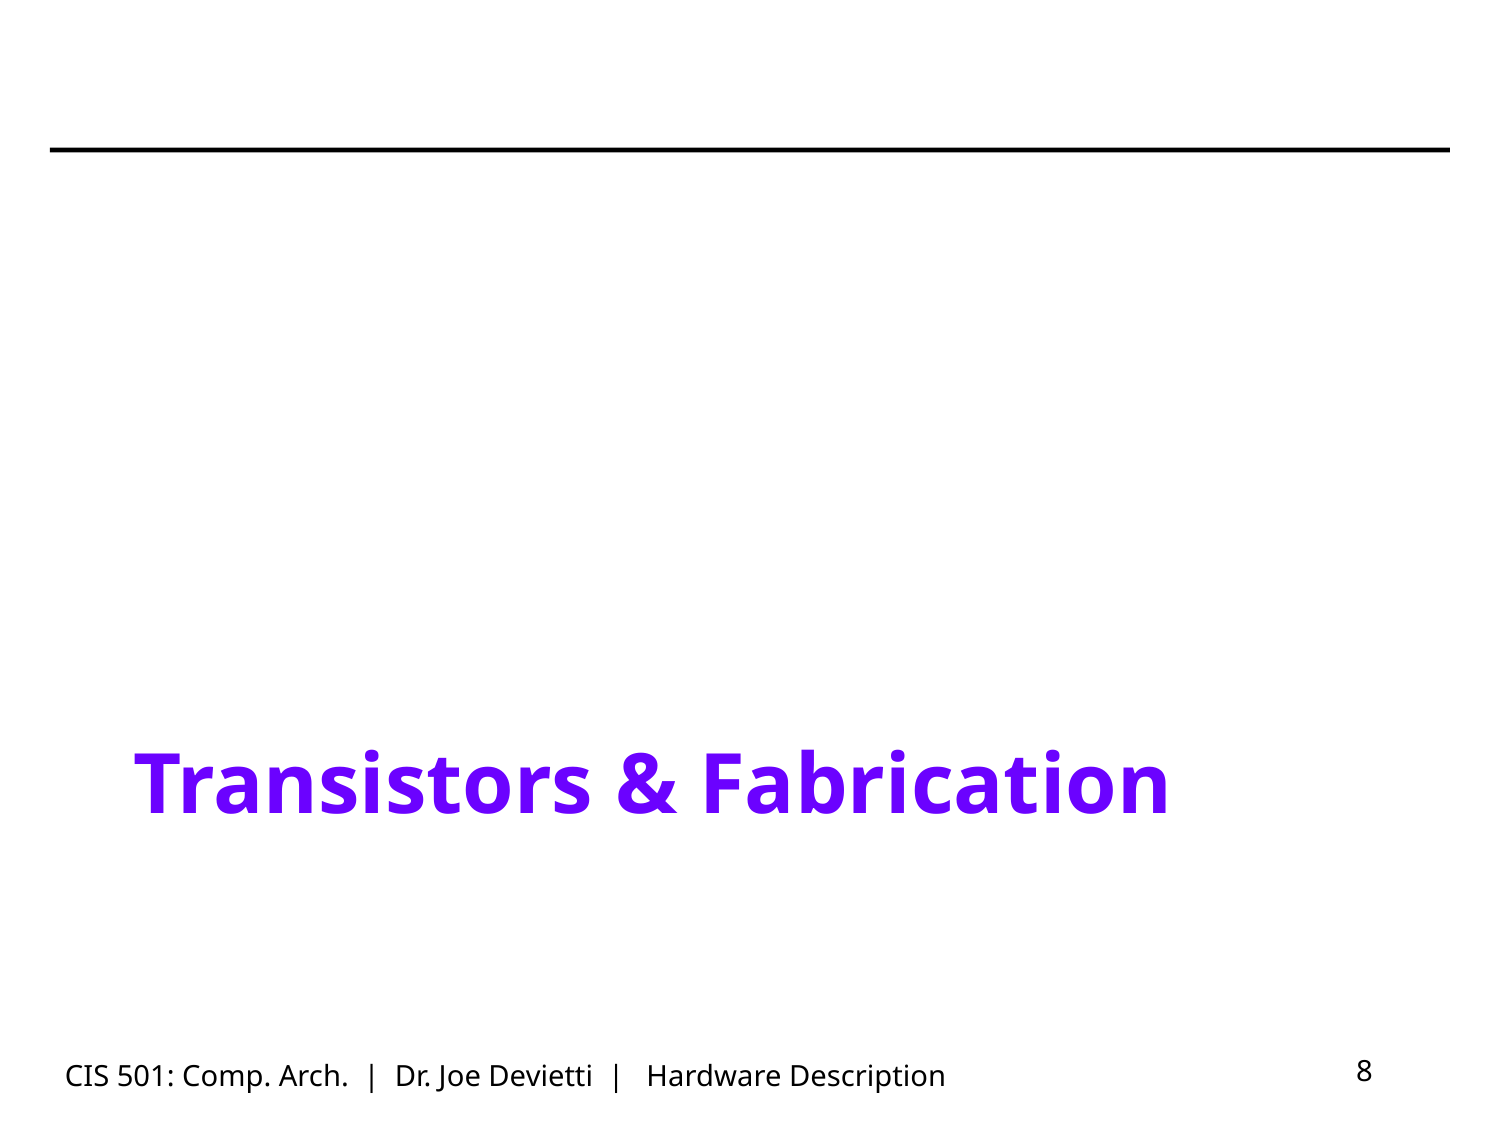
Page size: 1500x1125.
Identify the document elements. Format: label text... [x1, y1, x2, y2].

text_box CIS 501: Comp. Arch. | Dr. Joe Devietti | Hardware Description [49, 1049, 988, 1100]
text_box Transistors & Fabrication [118, 722, 1394, 947]
text_box <number> [1074, 1049, 1388, 1100]
